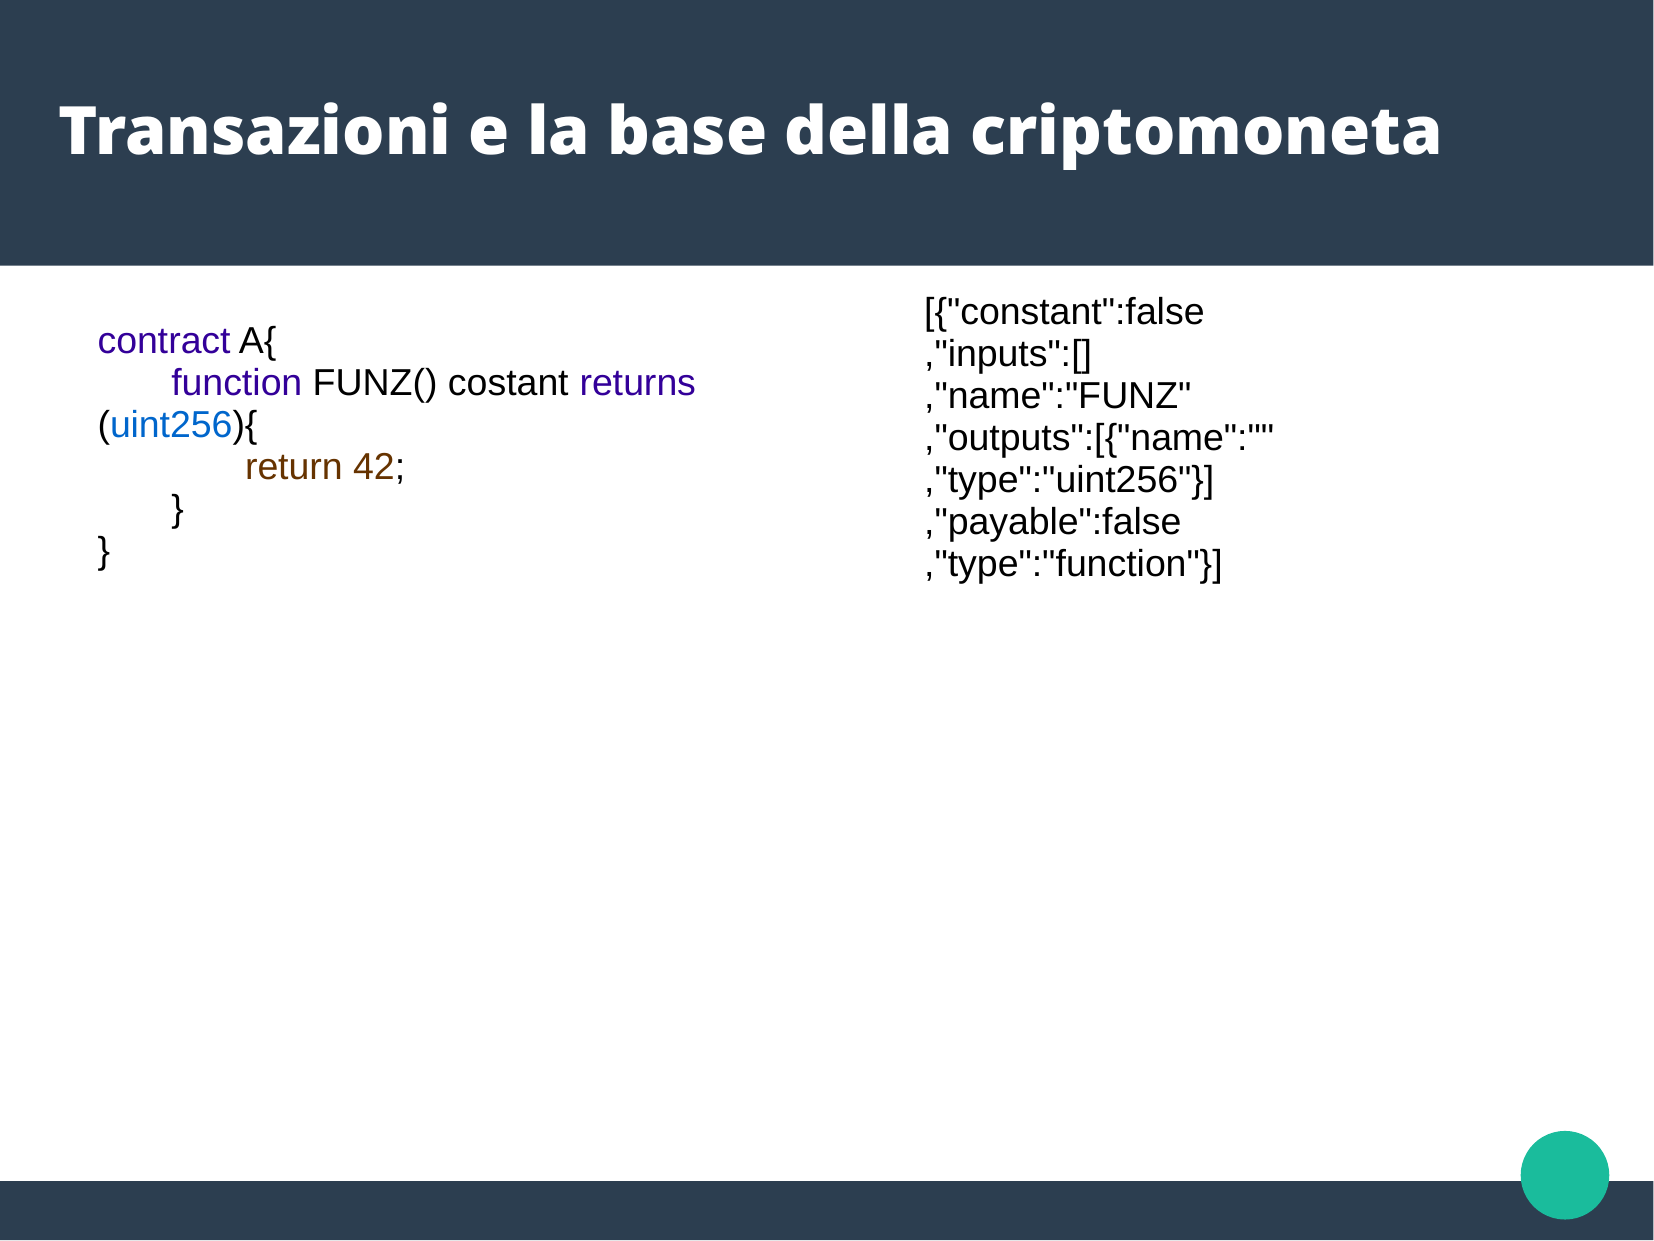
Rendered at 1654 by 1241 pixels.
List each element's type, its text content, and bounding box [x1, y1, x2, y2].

text_box [{"constant":false ,"inputs":[] ,"name":"FUNZ" ,"outputs":[{"name":"" ,"type":"uint256"}] ,"payable":false ,"type":"function"}] [909, 283, 1619, 593]
text_box contract A{ function FUNZ() costant returns (uint256){ return 42; } } [82, 312, 745, 579]
title Transazioni e la base della criptomoneta [59, 49, 1595, 207]
